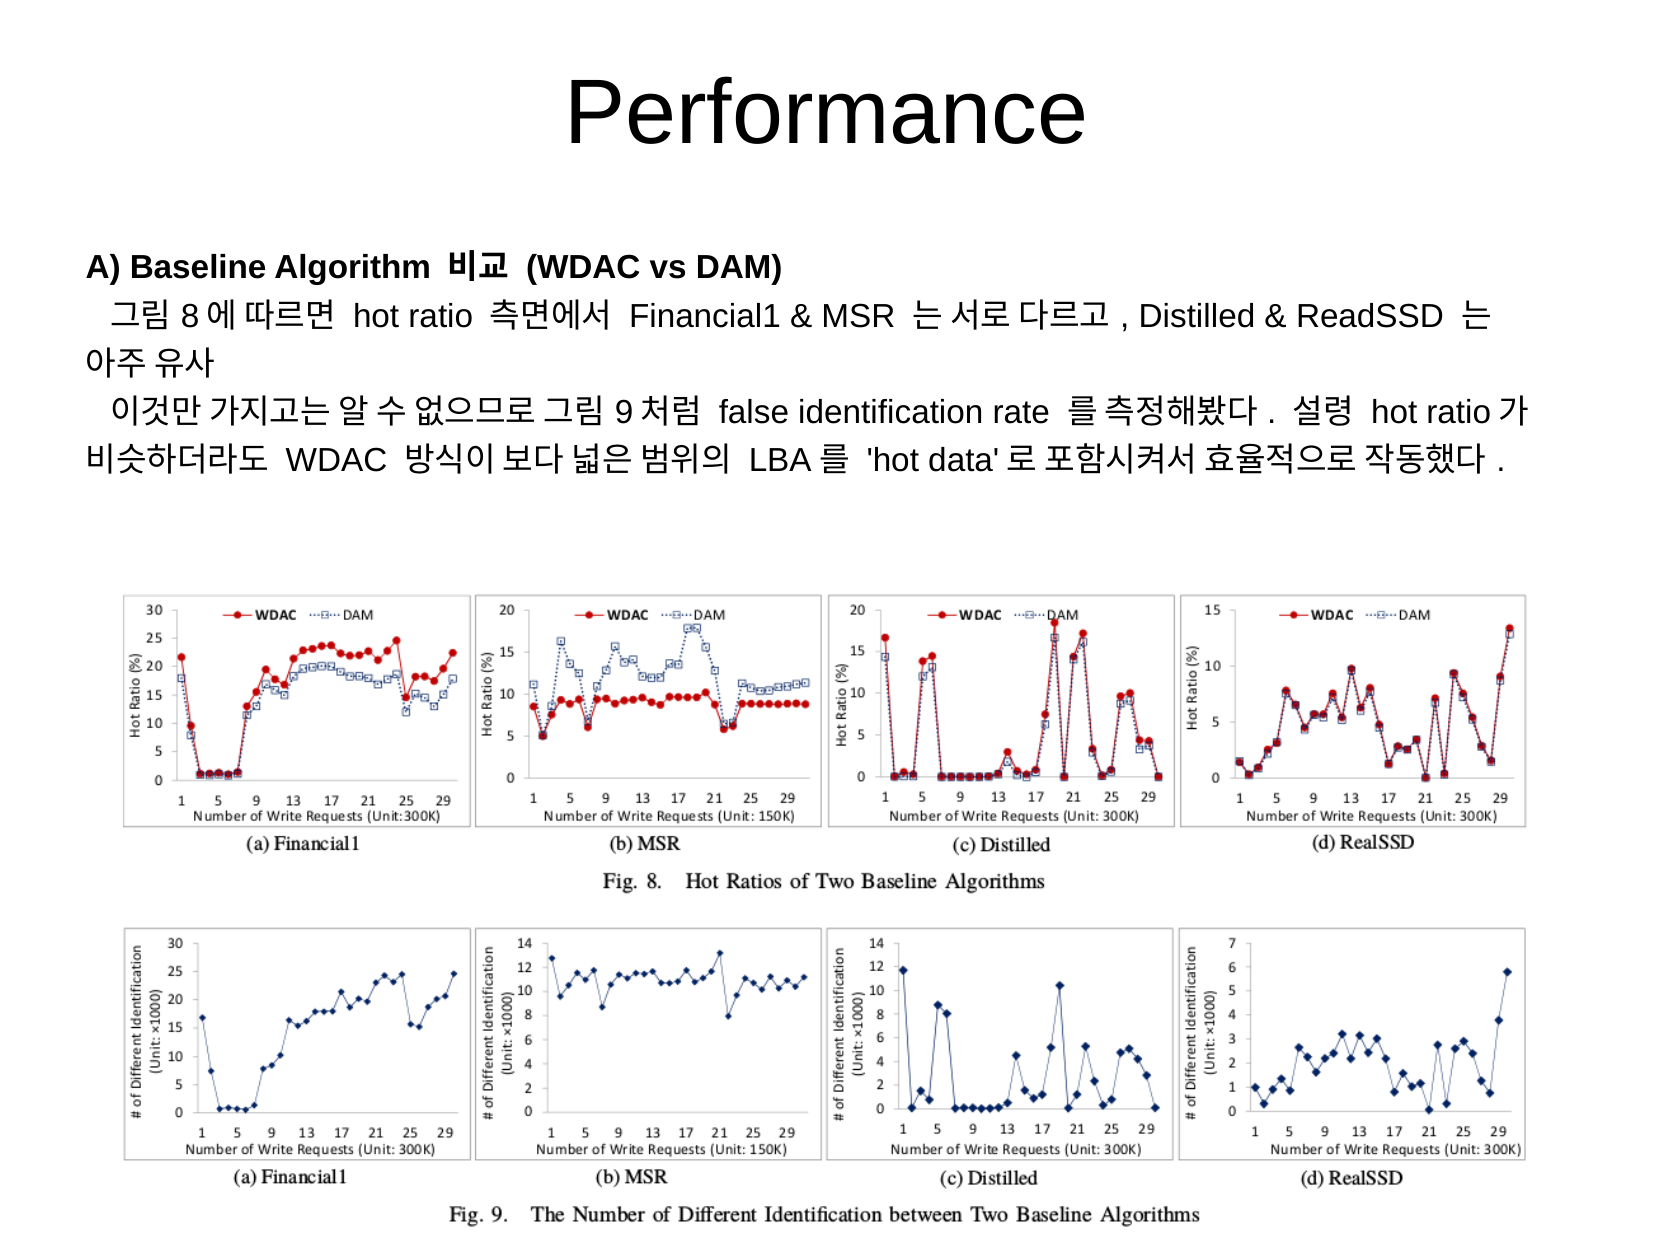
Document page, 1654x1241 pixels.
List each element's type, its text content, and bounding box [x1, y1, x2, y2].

picture [99, 569, 1555, 1241]
text_box A) Baseline Algorithm 비교 (WDAC vs DAM) 그림8에 따르면 hot ratio 측면에서 Financial1 & MSR 는 서로 다르고, Distilled & ReadSSD 는 아주 유사 이것만 가지고는 알 수 없으므로 그림9처럼 false identification rate 를 측정해봤다. 설령 hot ratio가 비슷하더라도 WDAC 방식이 보다 넓은 범위의 LBA를 'hot data'로 포함시켜서 효율적으로 작동했다. [70, 233, 1564, 545]
title Performance [82, 8, 1571, 216]
